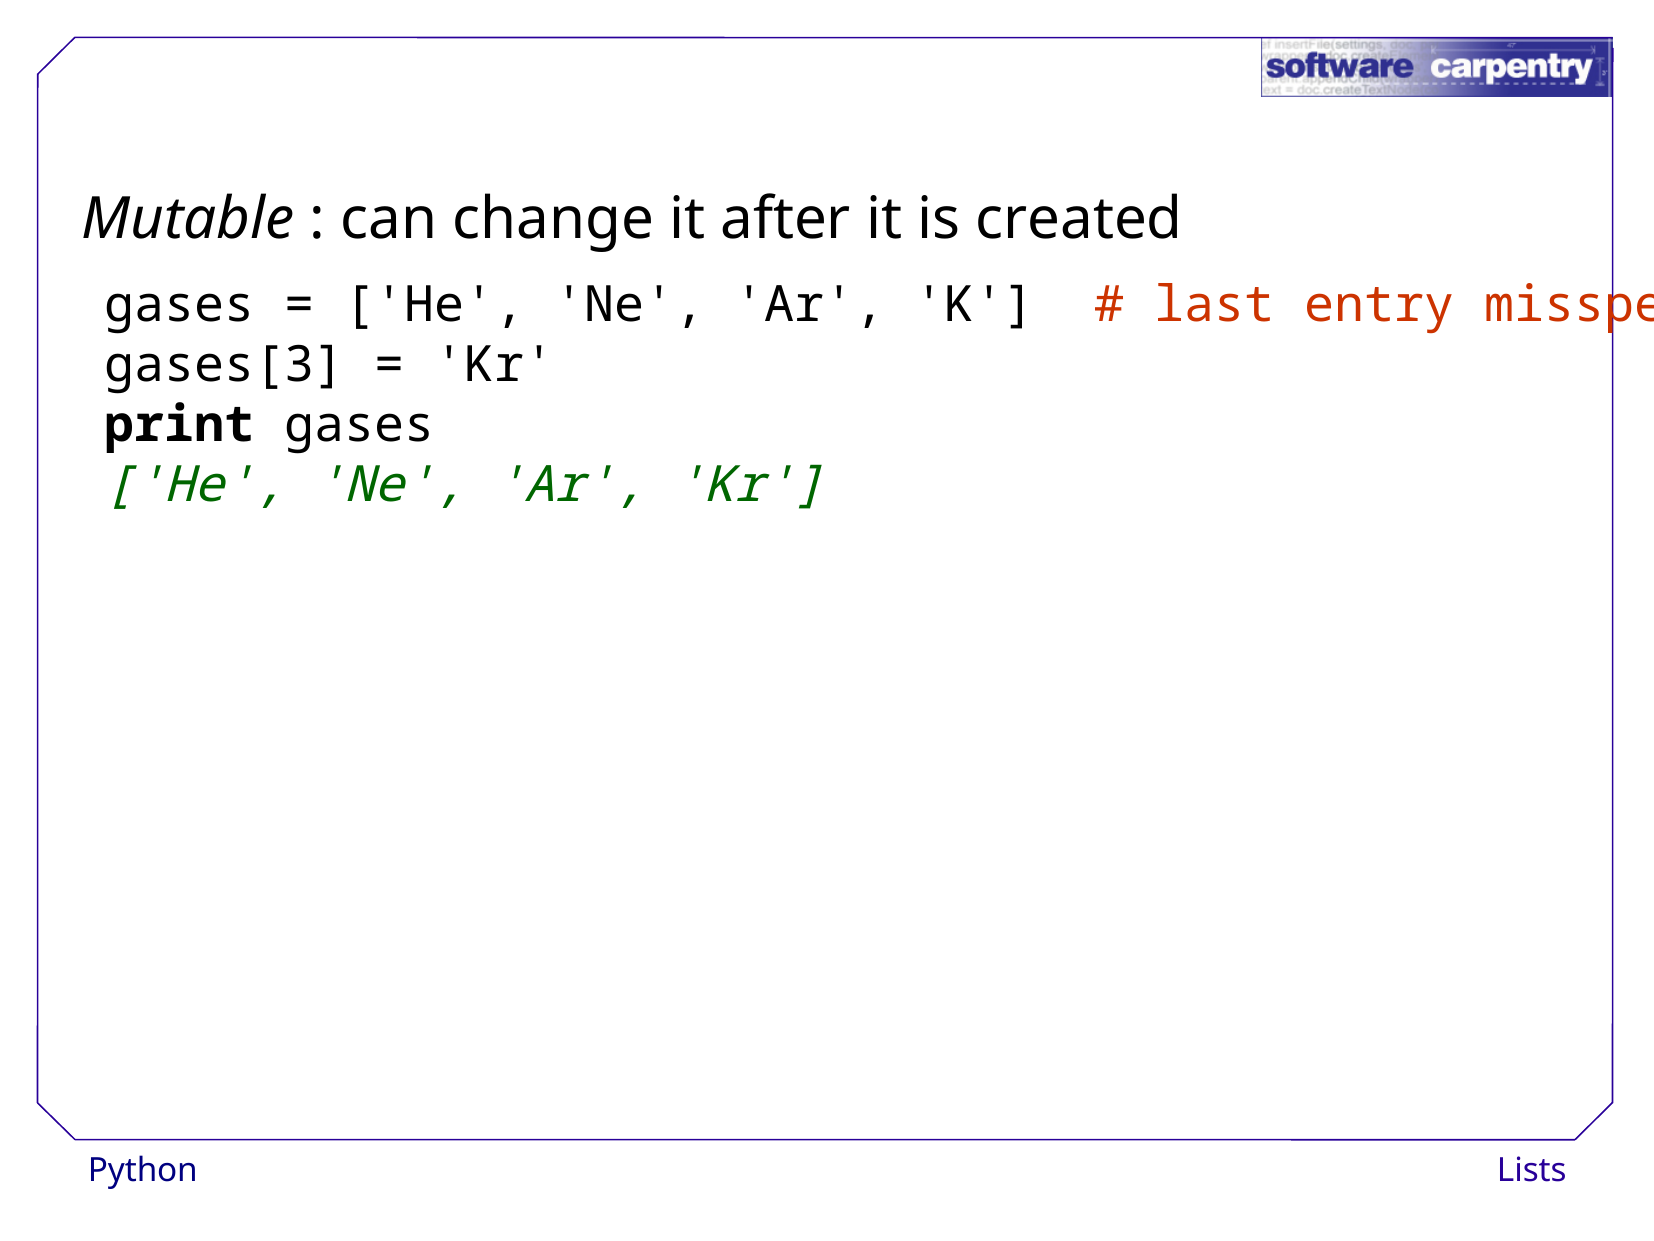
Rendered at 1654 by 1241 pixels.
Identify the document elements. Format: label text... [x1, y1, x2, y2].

picture [1261, 39, 1613, 97]
text_box Mutable : can change it after it is created [67, 138, 1348, 259]
text_box gases = ['He', 'Ne', 'Ar', 'K'] # last entry misspelled gases[3] = 'Kr' print gases ['He', 'Ne', 'Ar', 'Kr'] [89, 263, 1512, 529]
